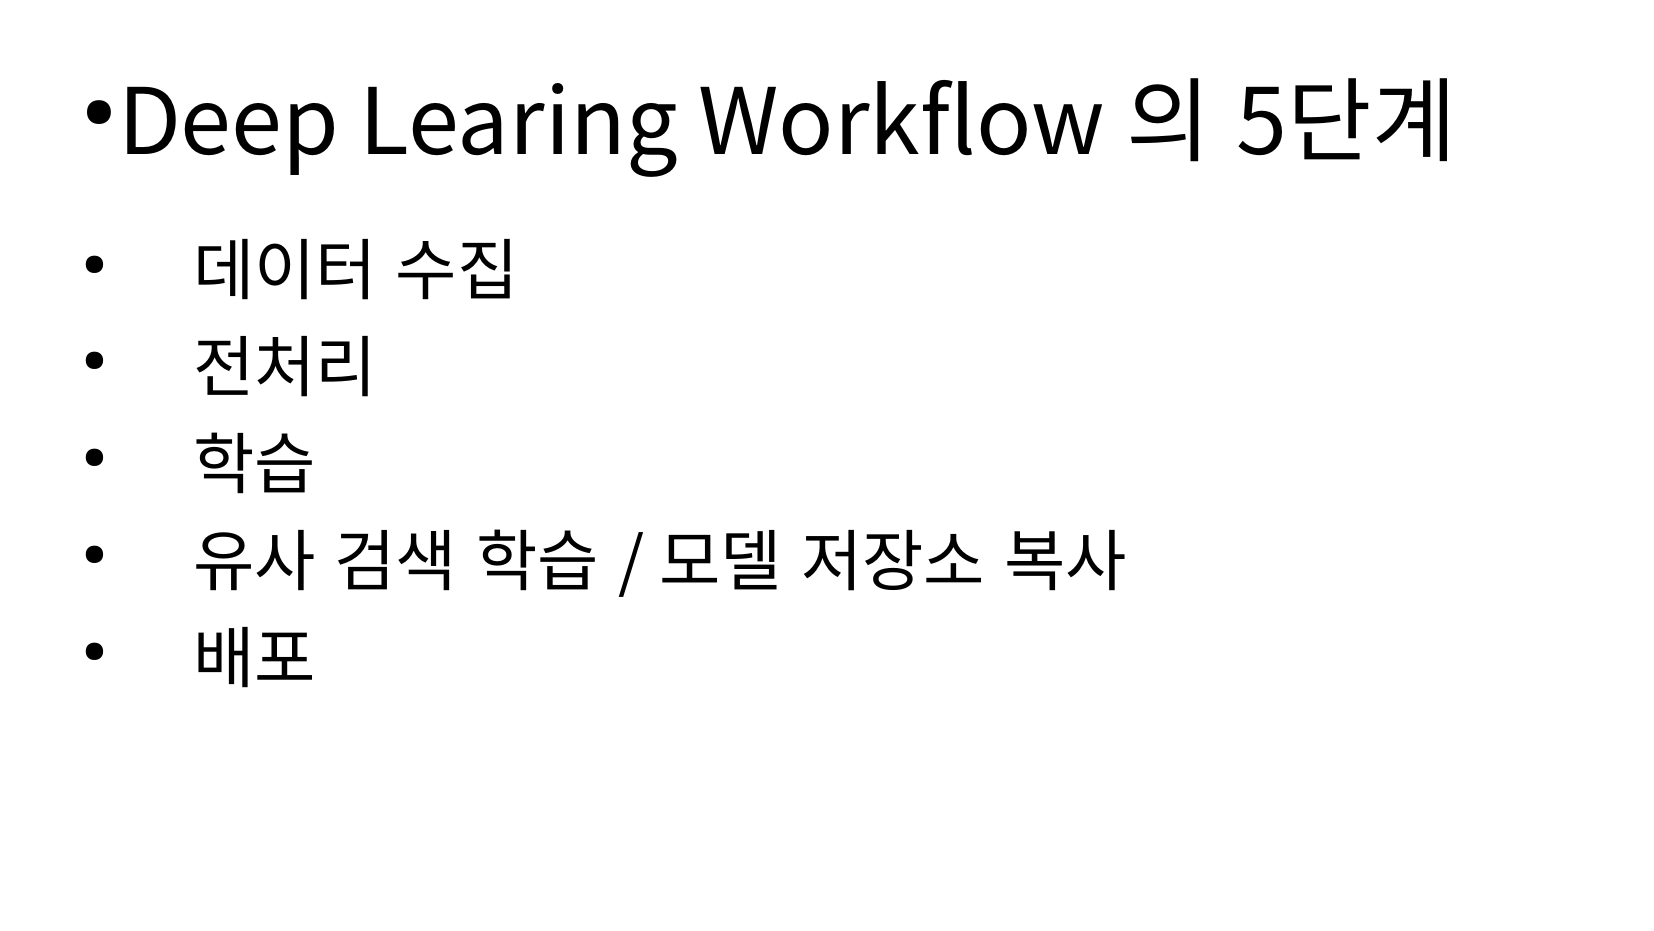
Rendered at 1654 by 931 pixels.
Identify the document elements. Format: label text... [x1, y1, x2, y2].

subtitle 데이터 수집 전처리 학습 유사 검색 학습 / 모델 저장소 복사 배포 [82, 217, 1571, 758]
title Deep Learing Workflow 의 5단계 [82, 37, 1571, 193]
